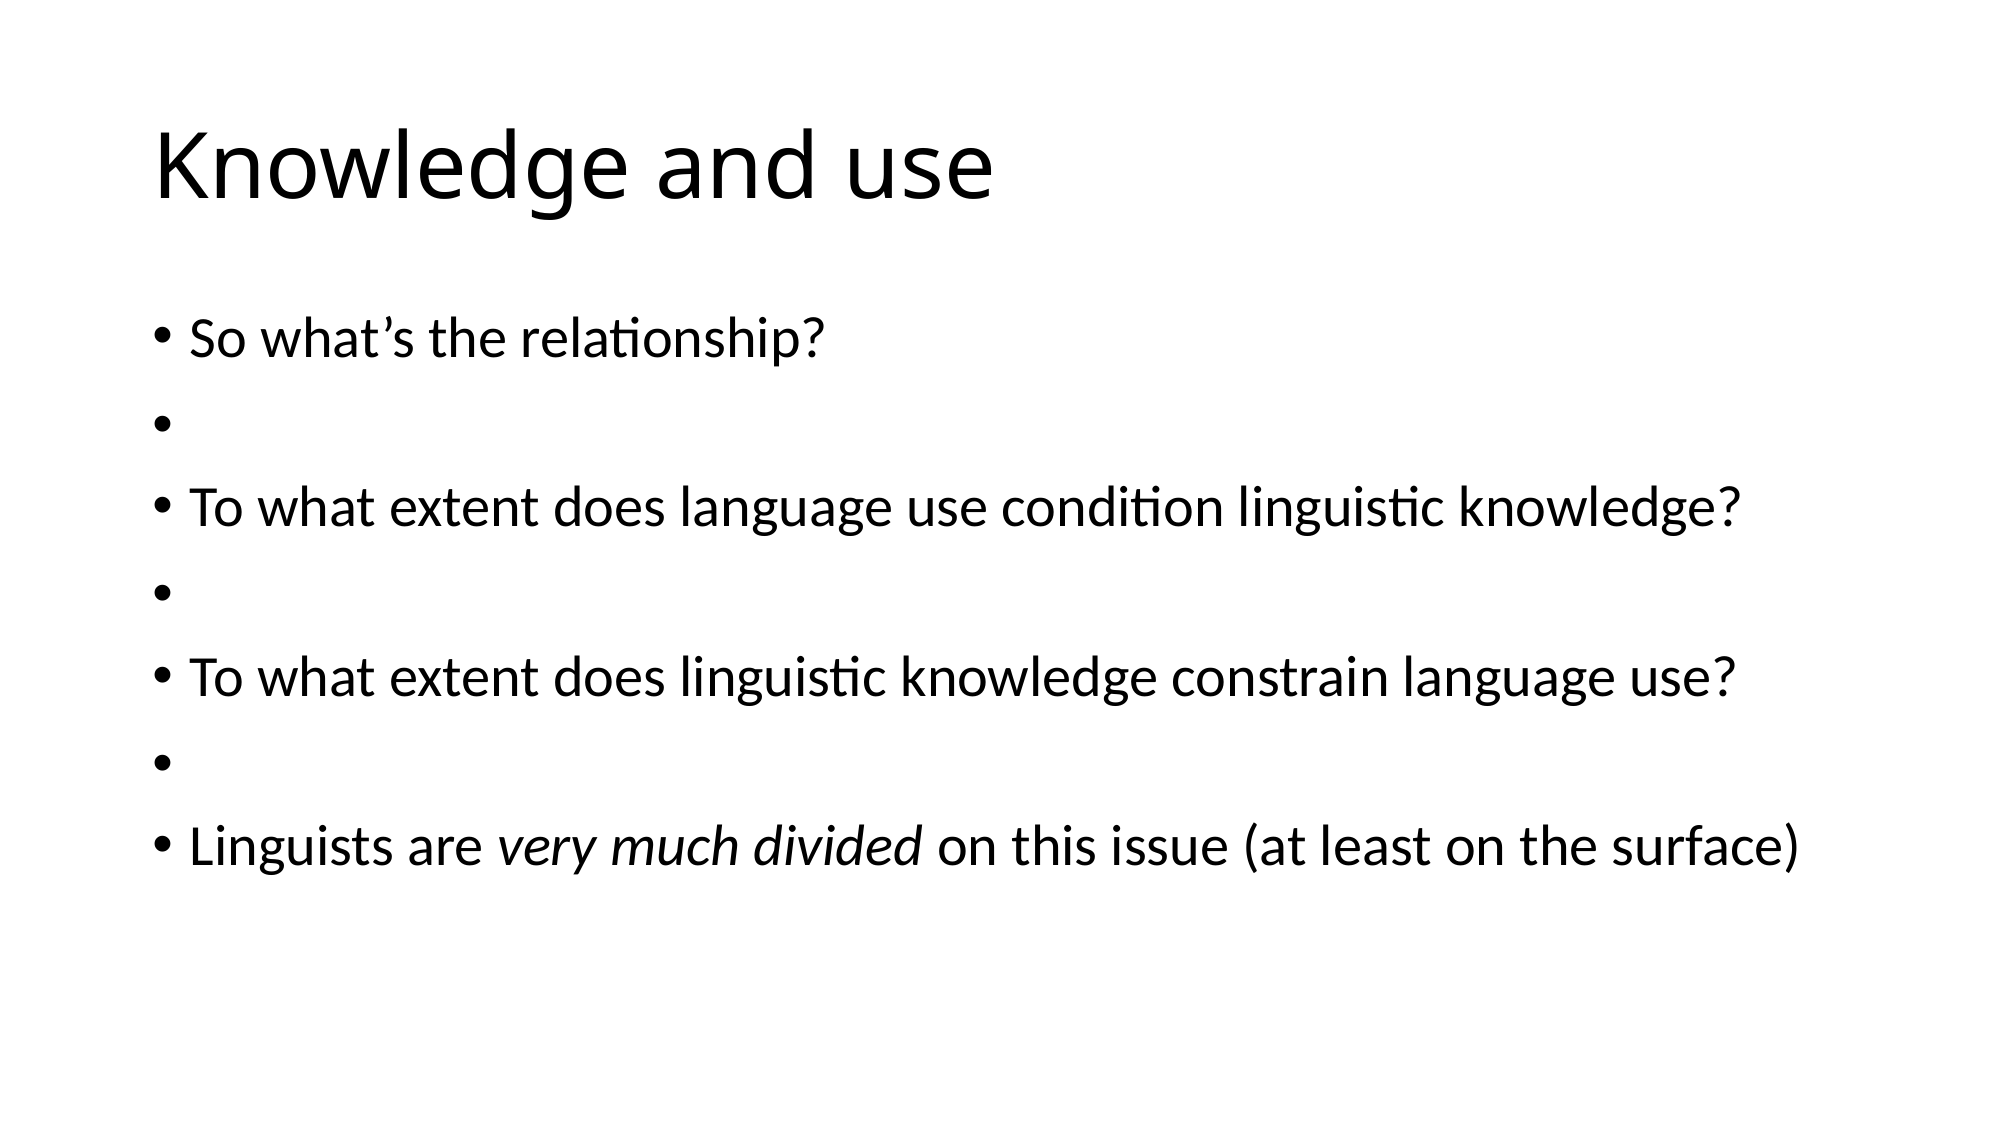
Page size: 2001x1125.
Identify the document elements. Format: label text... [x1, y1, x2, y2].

list So what’s the relationship? To what extent does language use condition linguistic knowledge? To what extent does linguistic knowledge constrain language use? Linguists are very much divided on this issue (at least on the surface) [137, 299, 1863, 1014]
title Knowledge and use [137, 59, 1863, 278]
